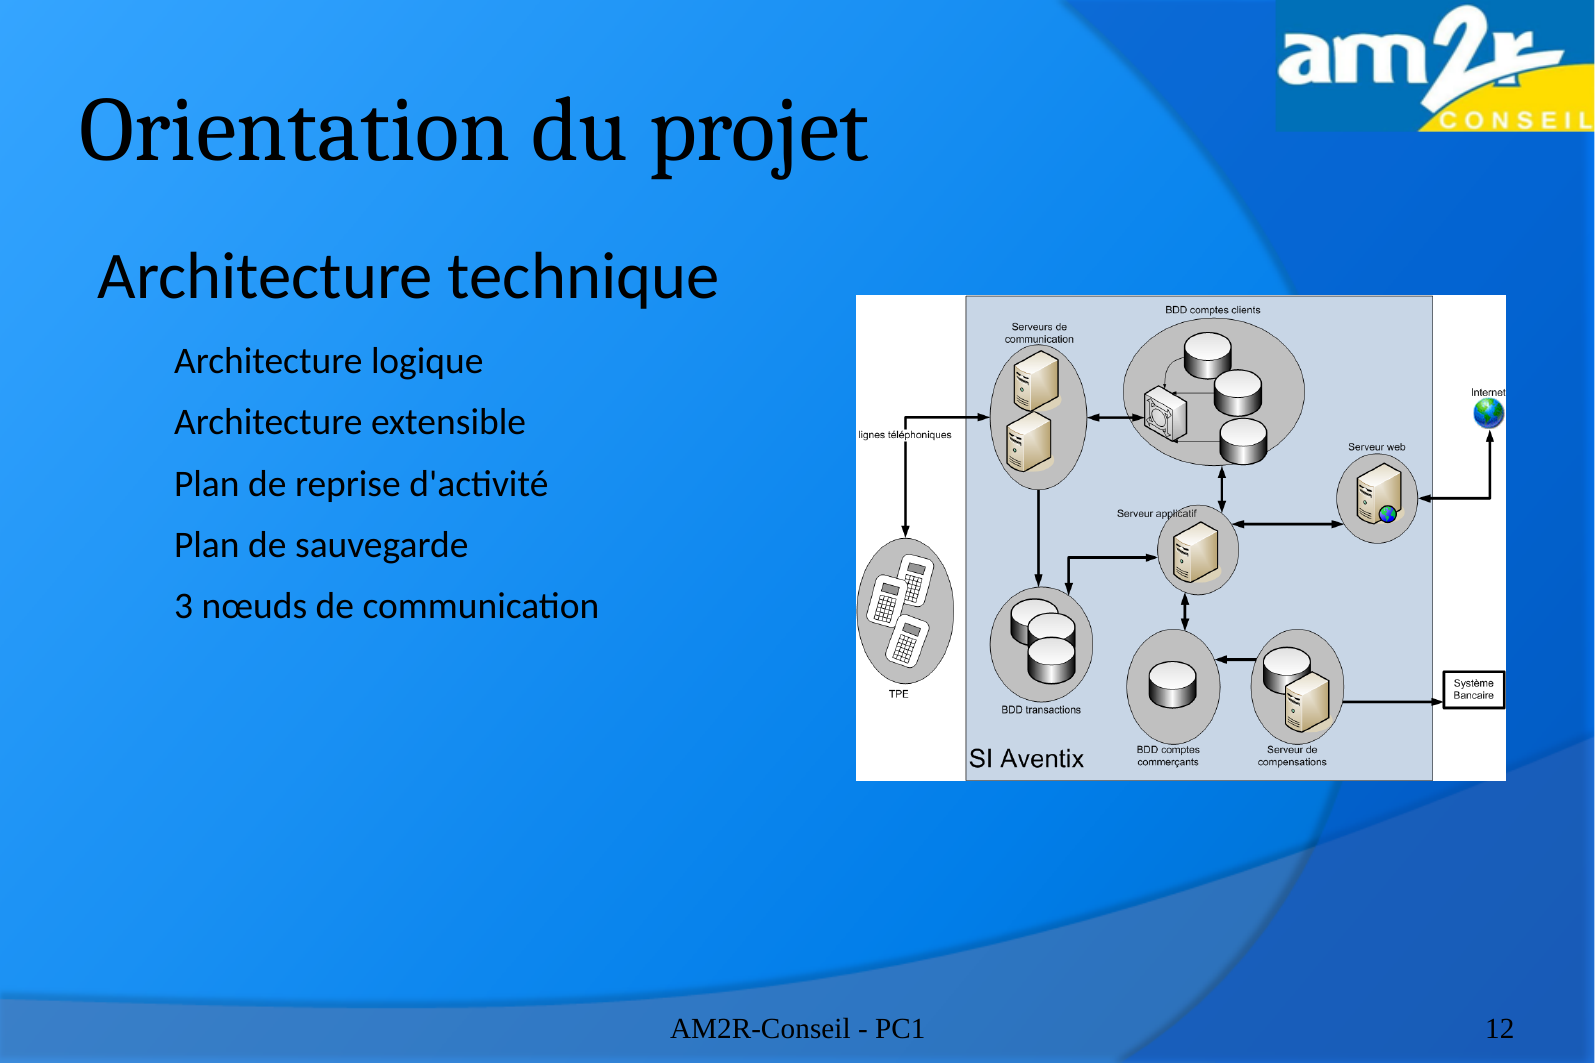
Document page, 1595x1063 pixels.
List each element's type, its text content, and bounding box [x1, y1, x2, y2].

list Architecture technique Architecture logique Architecture extensible Plan de reprise d'activité Plan de sauvegarde 3 nœuds de communication [79, 248, 739, 951]
picture [0, 0, 1595, 1063]
title Orientation du projet [79, 42, 1253, 220]
